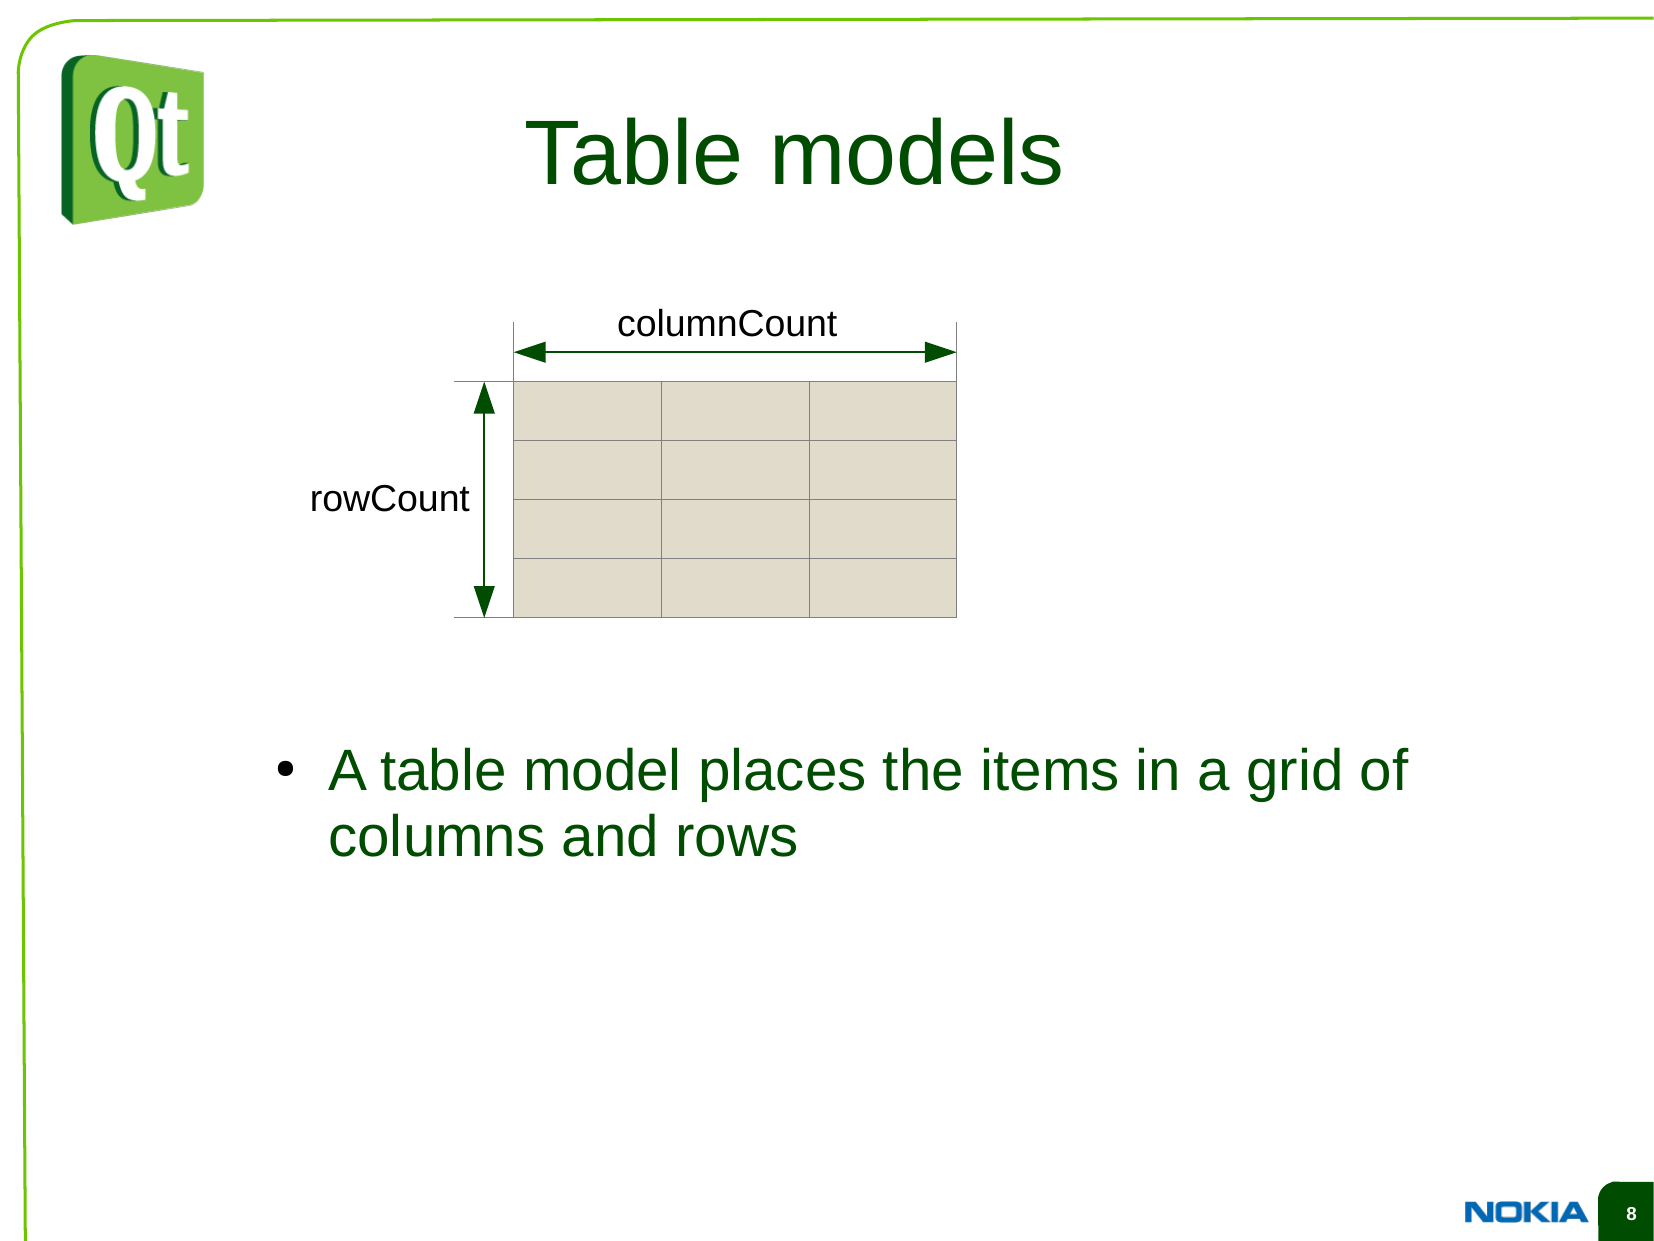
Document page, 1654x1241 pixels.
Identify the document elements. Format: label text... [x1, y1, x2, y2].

title Table models [257, 56, 1333, 250]
text_box columnCount [602, 295, 853, 353]
text_box [513, 381, 957, 618]
text_box rowCount [295, 470, 485, 528]
picture [61, 55, 204, 225]
list A table model places the items in a grid of columns and rows [257, 738, 1577, 1085]
picture [1465, 1201, 1589, 1223]
